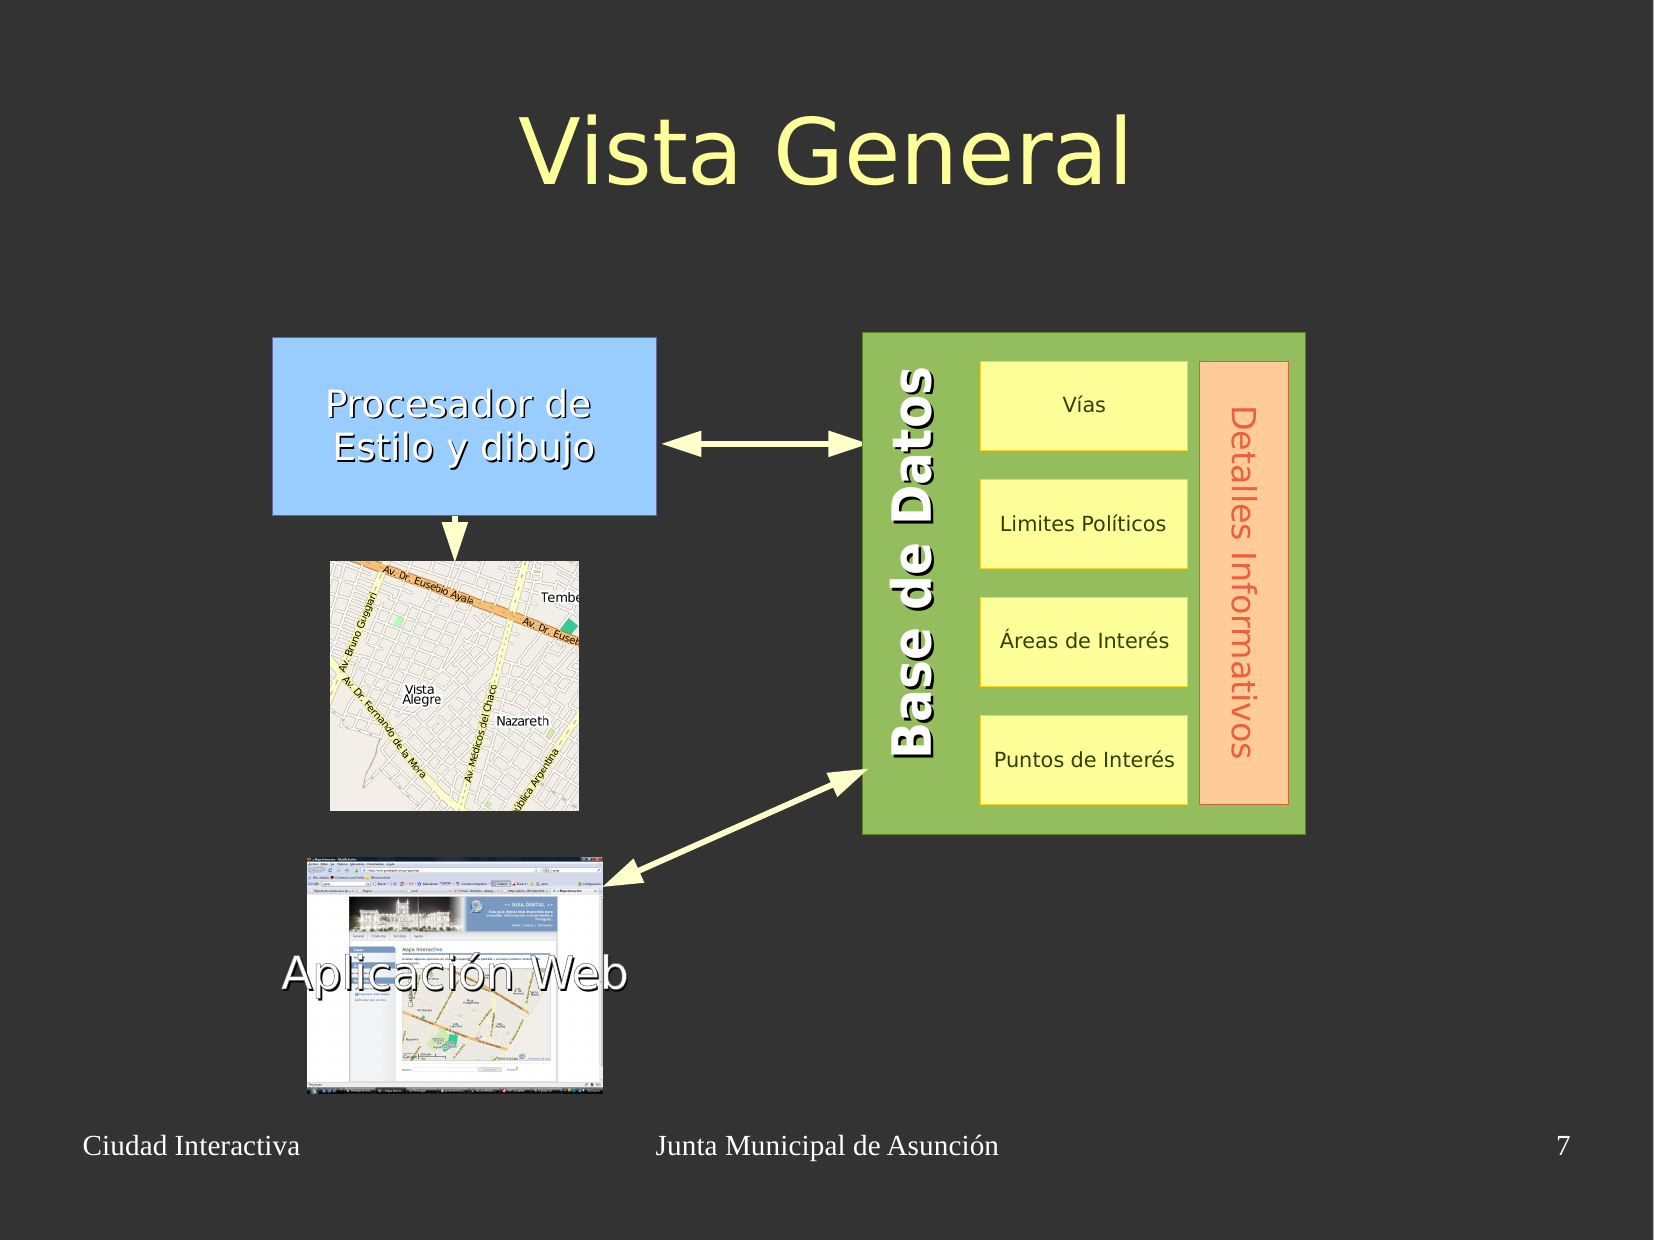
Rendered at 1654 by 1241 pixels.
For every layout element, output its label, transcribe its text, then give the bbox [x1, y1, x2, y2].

title Vista General [82, 49, 1571, 257]
chart [82, 290, 1571, 1109]
